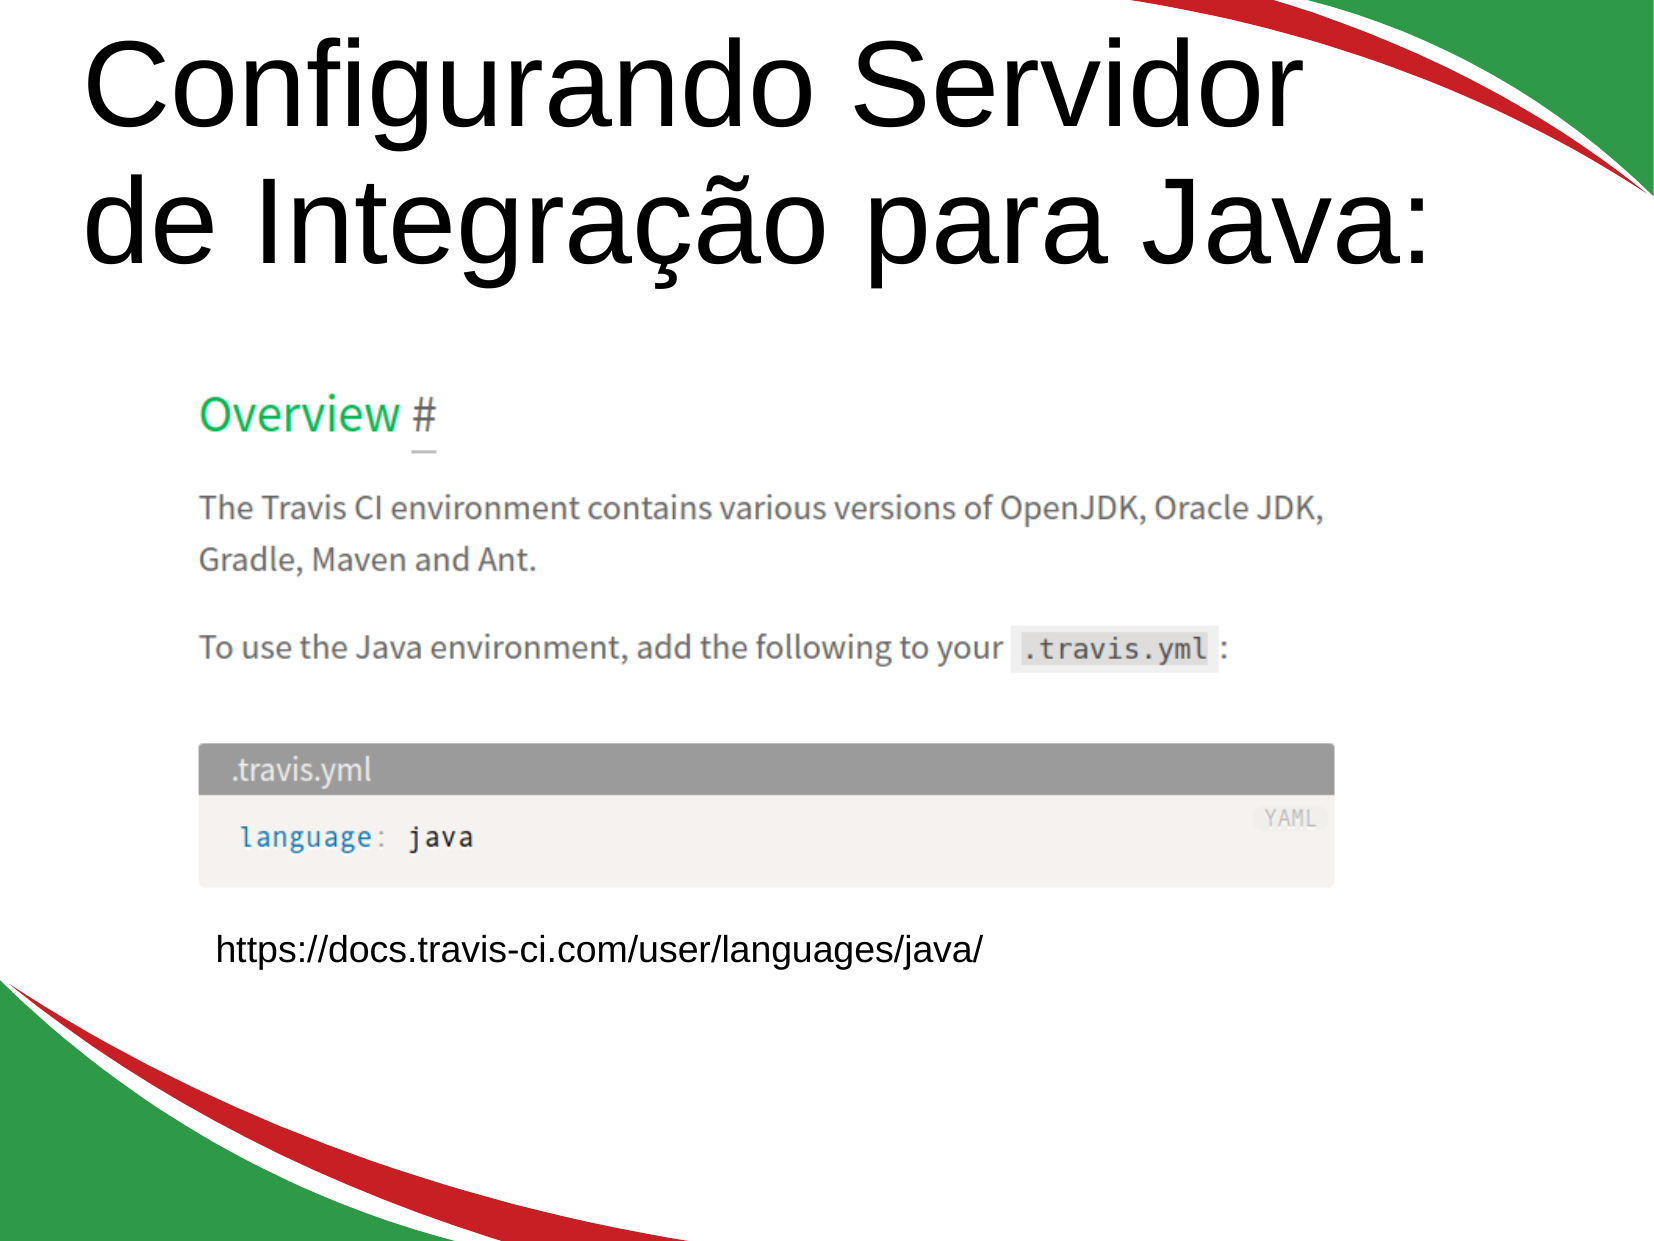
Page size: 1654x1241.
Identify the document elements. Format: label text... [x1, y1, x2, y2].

text_box https://docs.travis-ci.com/user/languages/java/ [200, 921, 1418, 979]
picture [188, 380, 1352, 916]
title Configurando Servidor de Integração para Java: [82, 16, 1571, 290]
